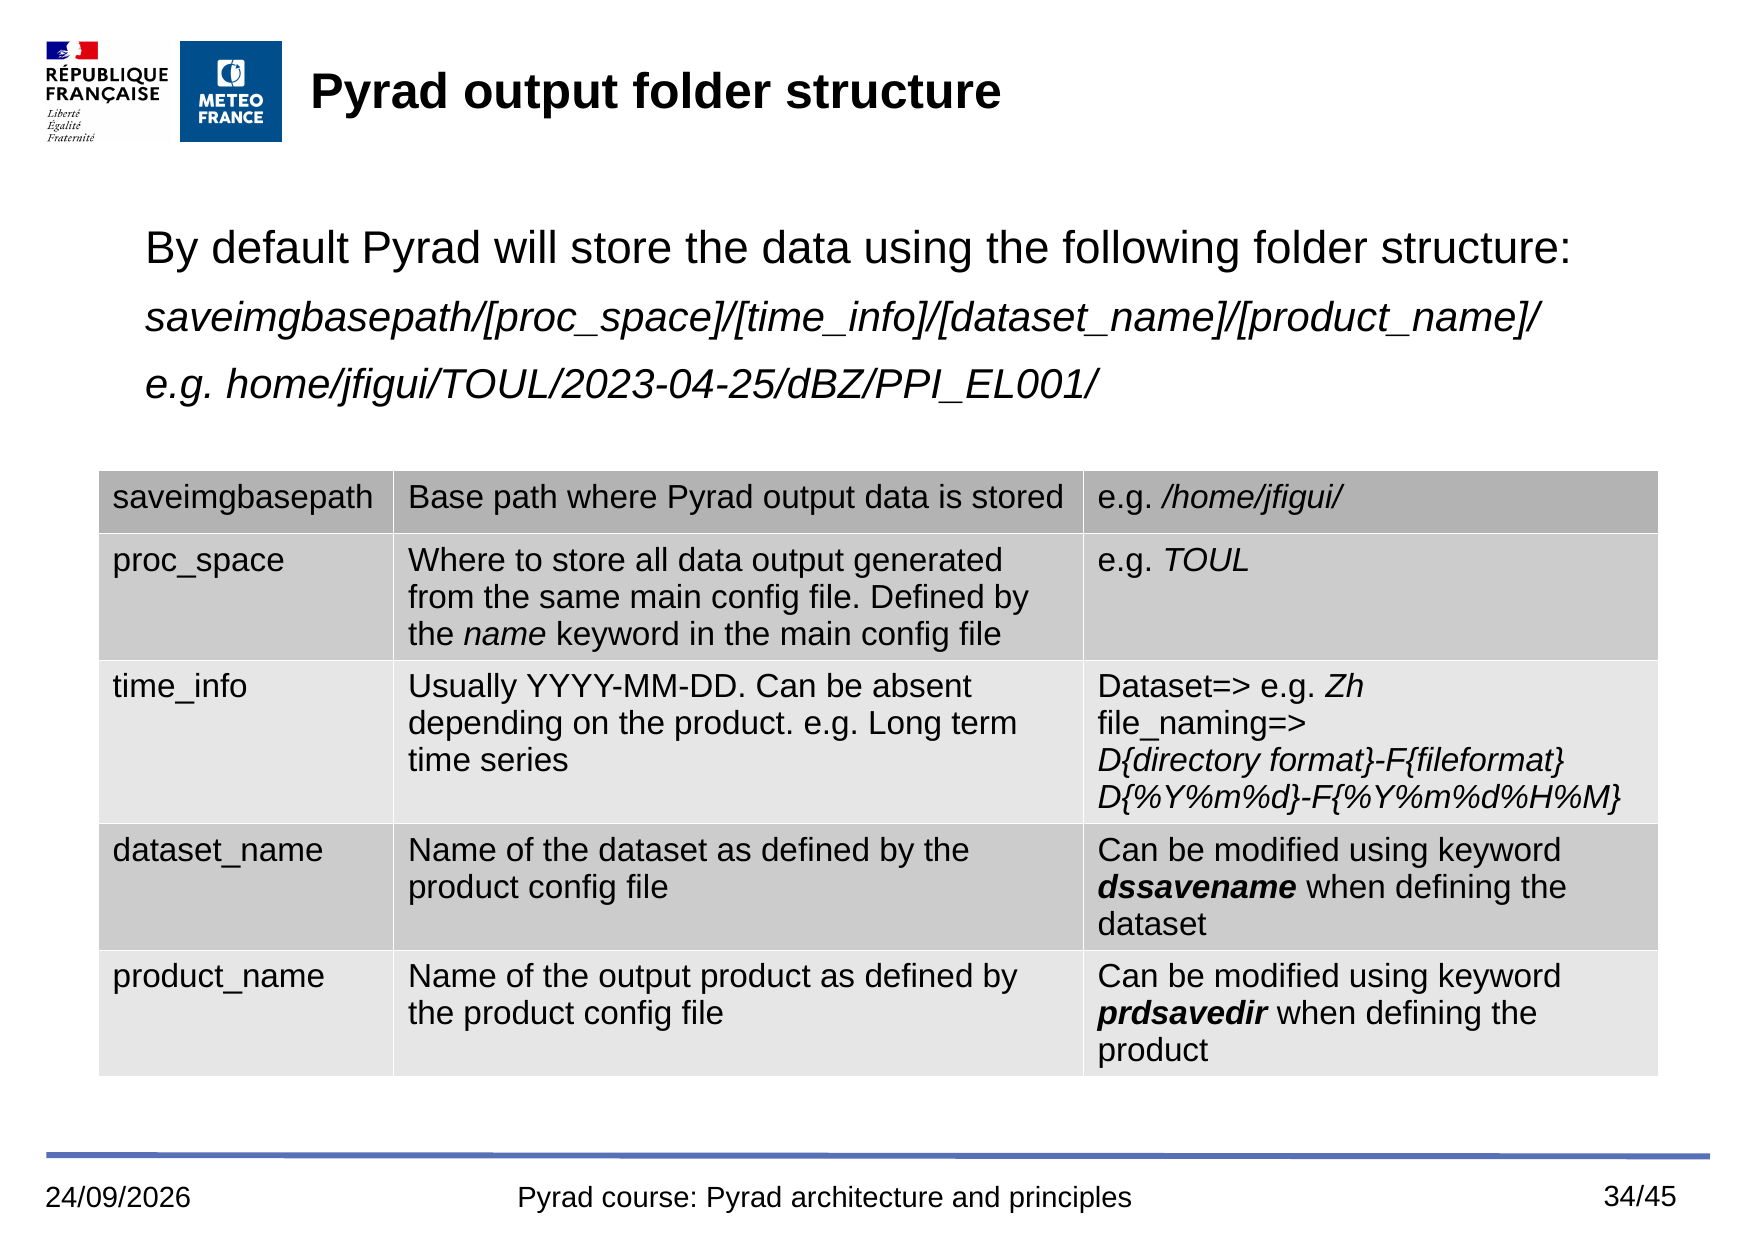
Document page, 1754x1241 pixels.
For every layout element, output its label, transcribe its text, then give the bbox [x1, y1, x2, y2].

table_cell Can be modified using keyword prdsavedir when defining the product [1084, 951, 1658, 1076]
table_header Base path where Pyrad output data is stored [394, 471, 1083, 533]
table_cell Usually YYYY-MM-DD. Can be absent depending on the product. e.g. Long term time series [394, 661, 1083, 823]
table_cell Name of the output product as defined by the product config file [394, 951, 1083, 1076]
table_cell Can be modified using keyword dssavename when defining the dataset [1084, 824, 1658, 950]
table_cell dataset_name [99, 824, 393, 950]
picture [46, 41, 172, 142]
table_cell proc_space [99, 534, 393, 660]
table_cell e.g. TOUL [1084, 534, 1658, 660]
table_cell time_info [99, 661, 393, 823]
table_cell product_name [99, 951, 393, 1076]
table_cell Name of the dataset as defined by the product config file [394, 824, 1083, 950]
table_cell Dataset=> e.g. Zh file_naming=> D{directory format}-F{fileformat} D{%Y%m%d}-F{%Y%m%d%H%M} [1084, 661, 1658, 823]
table_cell Where to store all data output generated from the same main config file. Defined by the name keyword in the main config file [394, 534, 1083, 660]
table_header saveimgbasepath [99, 471, 393, 533]
table_header e.g. /home/jfigui/ [1084, 471, 1658, 533]
picture [180, 41, 282, 142]
title Pyrad output folder structure [310, 40, 1697, 142]
list By default Pyrad will store the data using the following folder structure: saveimgbasepath/[proc_space]/[time_info]/[dataset_name]/[product_name]/ e.g. home/jfigui/TOUL/2023-04-25/dBZ/PPI_EL001/ [44, 222, 1712, 1118]
